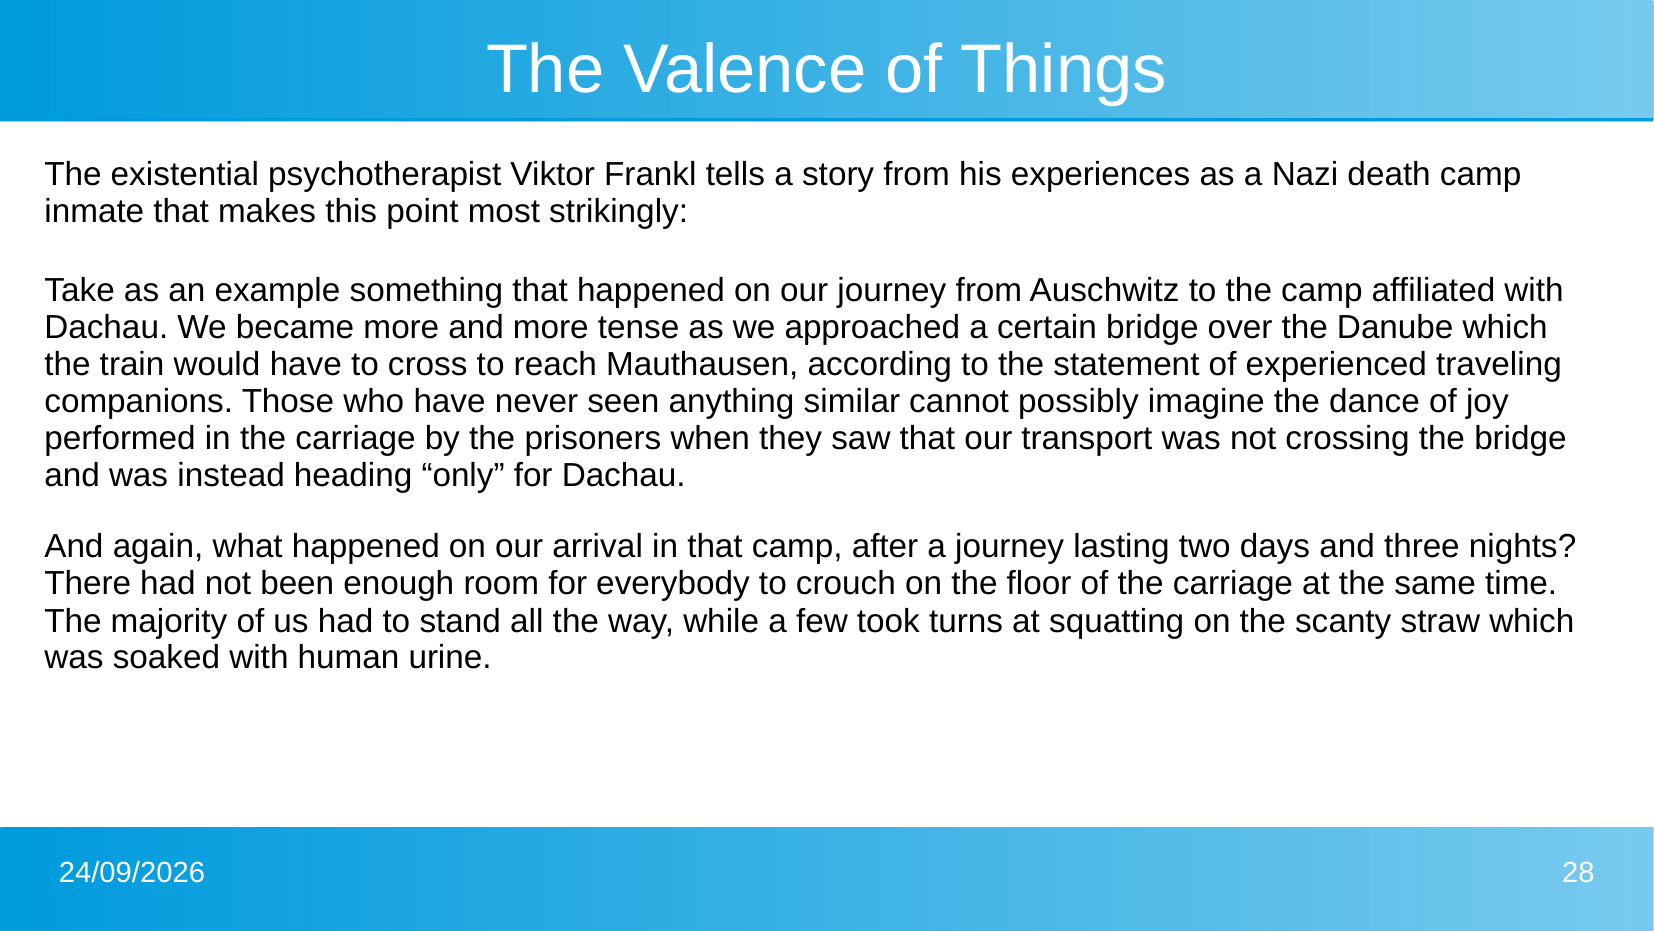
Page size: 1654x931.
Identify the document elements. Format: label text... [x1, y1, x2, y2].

text_box The existential psychotherapist Viktor Frankl tells a story from his experiences as a Nazi death camp inmate that makes this point most strikingly: Take as an example something that happened on our journey from Auschwitz to the camp affiliated with Dachau. We became more and more tense as we approached a certain bridge over the Danube which the train would have to cross to reach Mauthausen, according to the statement of experienced traveling companions. Those who have never seen anything similar cannot possibly imagine the dance of joy performed in the carriage by the prisoners when they saw that our transport was not crossing the bridge and was instead heading “only” for Dachau. And again, what happened on our arrival in that camp, after a journey lasting two days and three nights? There had not been enough room for everybody to crouch on the floor of the carriage at the same time. The majority of us had to stand all the way, while a few took turns at squatting on the scanty straw which was soaked with human urine. [29, 147, 1595, 684]
title The Valence of Things [59, 29, 1595, 108]
